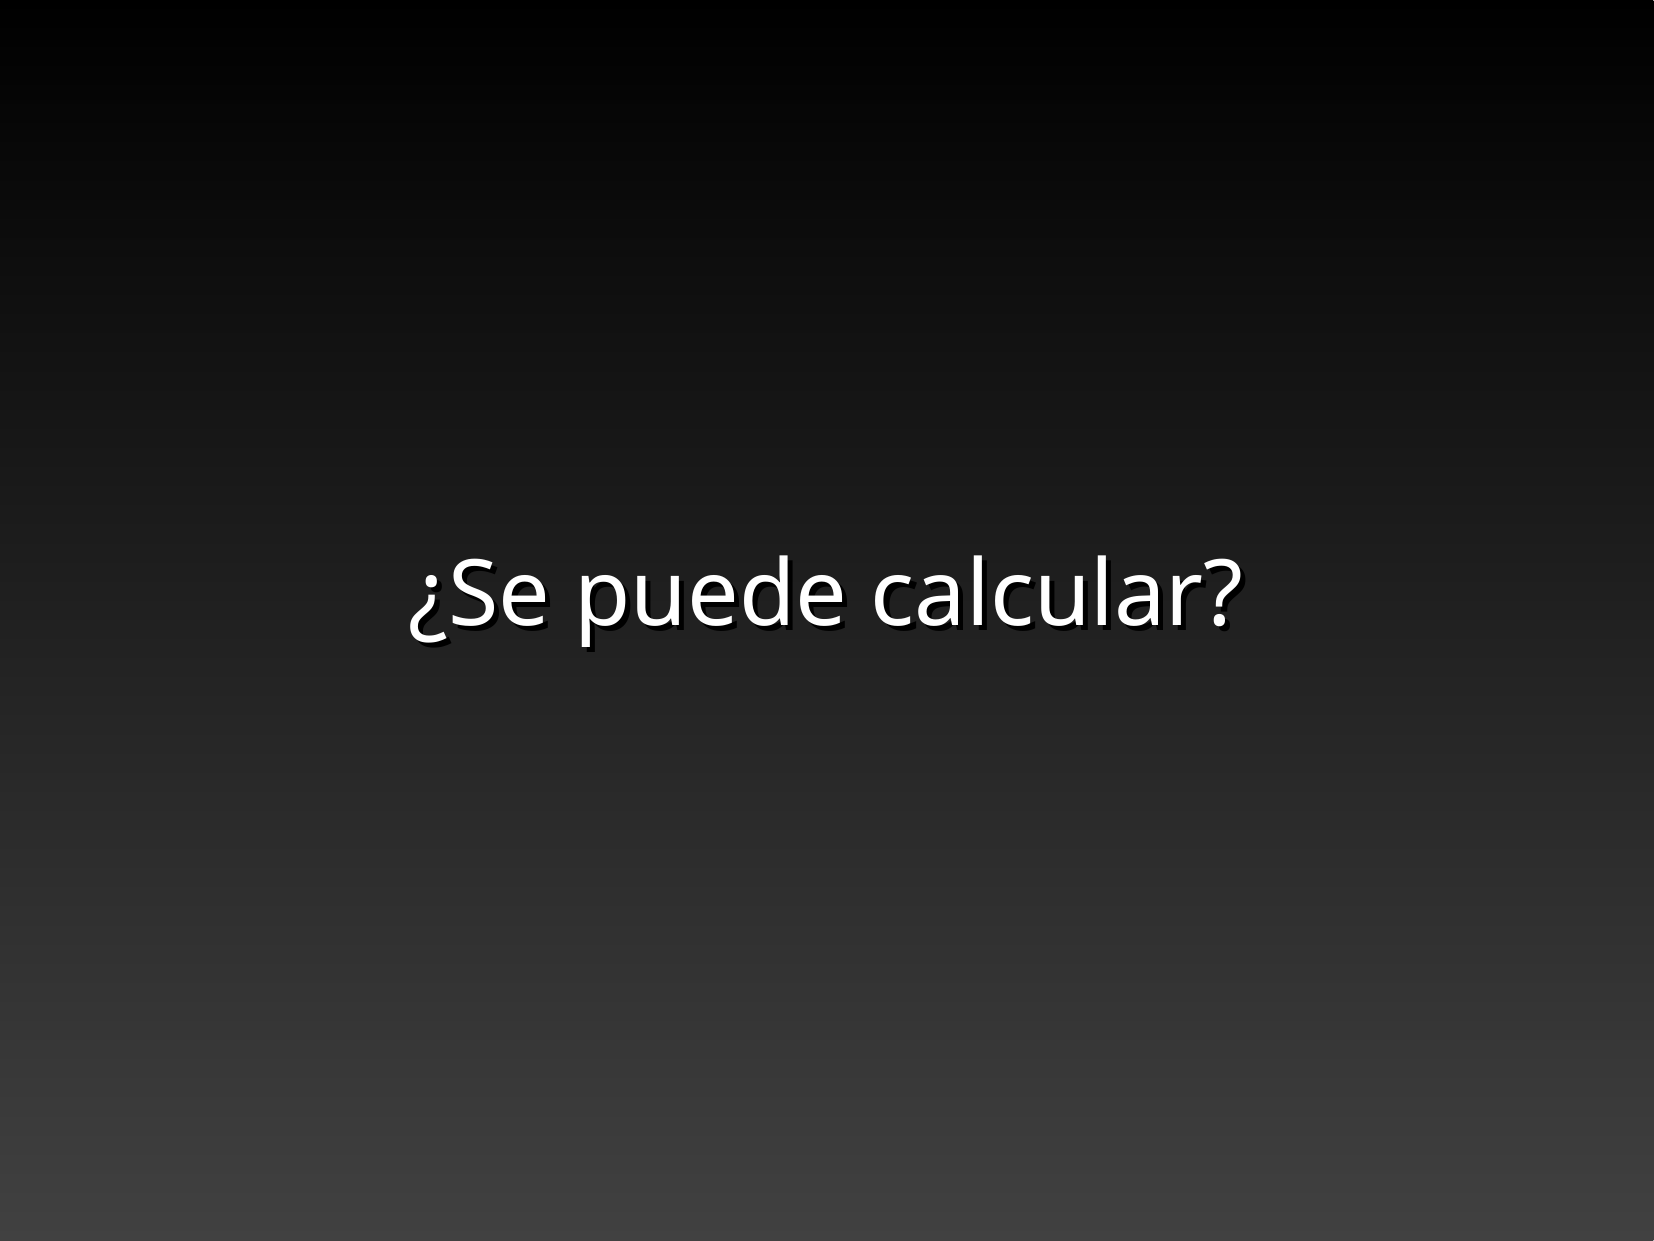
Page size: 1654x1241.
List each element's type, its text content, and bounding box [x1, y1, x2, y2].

title ¿Se puede calcular? [82, 493, 1571, 687]
